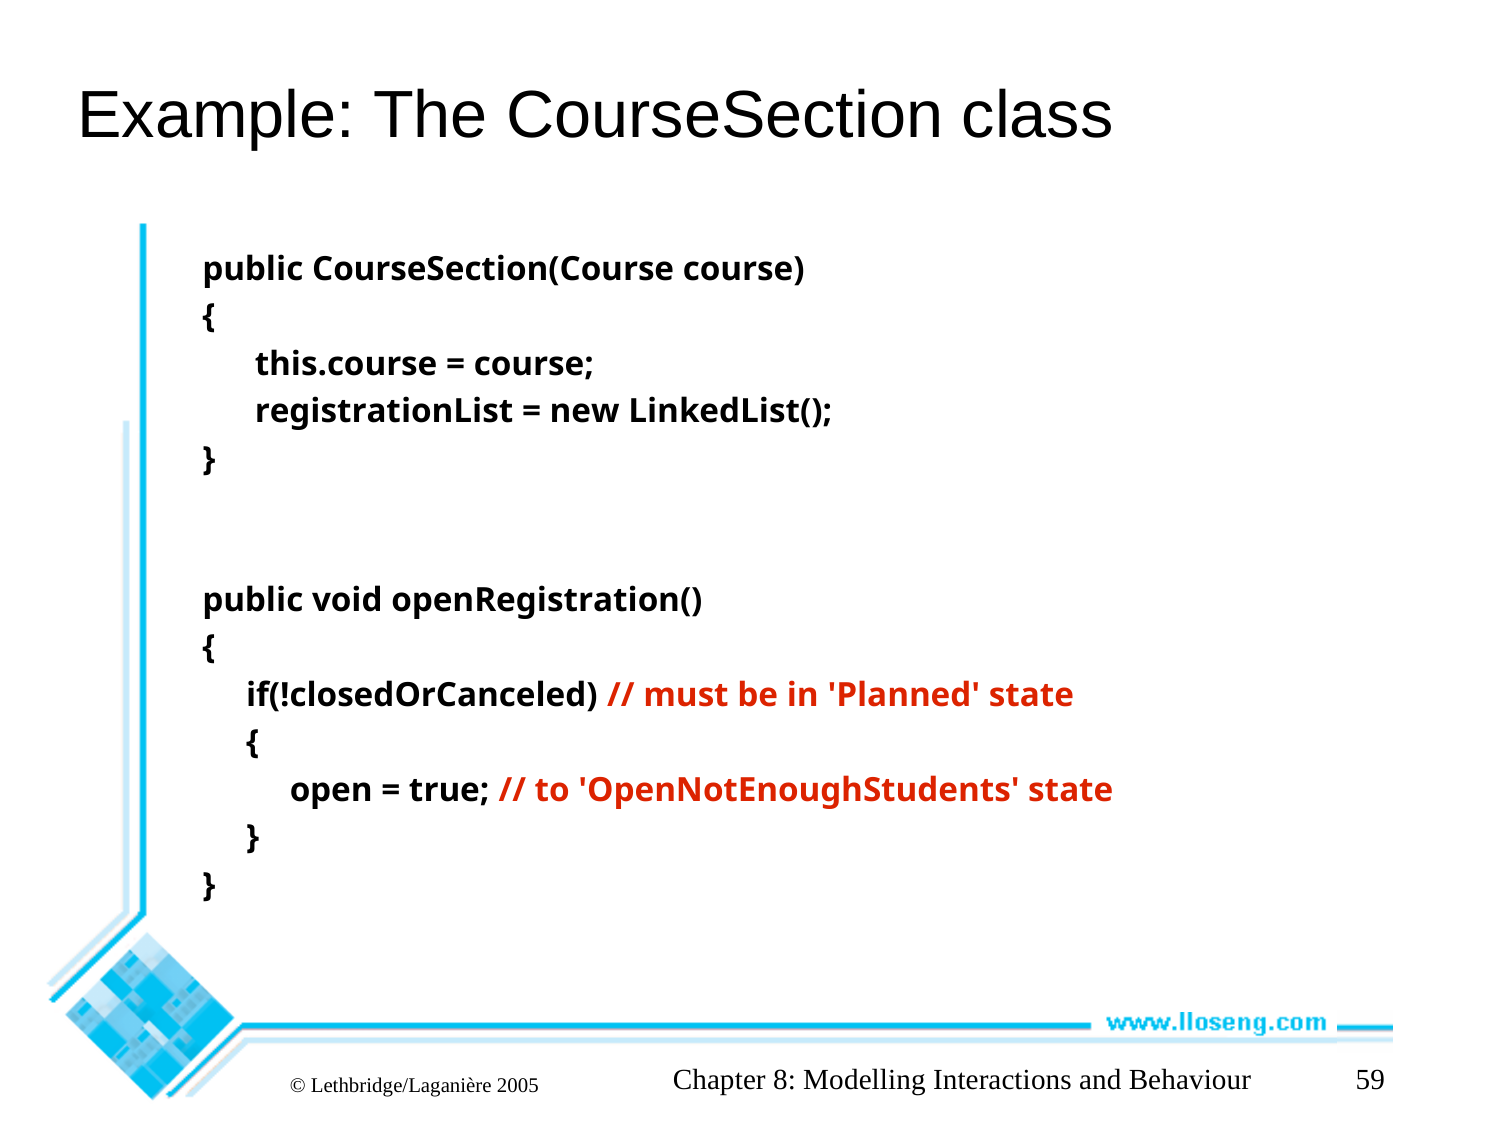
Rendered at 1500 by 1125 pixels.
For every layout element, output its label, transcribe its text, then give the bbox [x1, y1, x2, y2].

picture [35, 212, 1393, 1102]
title Example: The CourseSection class [62, 37, 1413, 188]
text_box public CourseSection(Course course) { this.course = course; registrationList = new LinkedList(); } public void openRegistration() { if(!closedOrCanceled) // must be in 'Planned' state { open = true; // to 'OpenNotEnoughStudents' state } } [187, 234, 1487, 998]
text_box <number> [1325, 1050, 1401, 1125]
text_box © Lethbridge/Laganière 2005 [275, 1062, 601, 1125]
text_box Chapter 8: Modelling Interactions and Behaviour [624, 1050, 1300, 1125]
